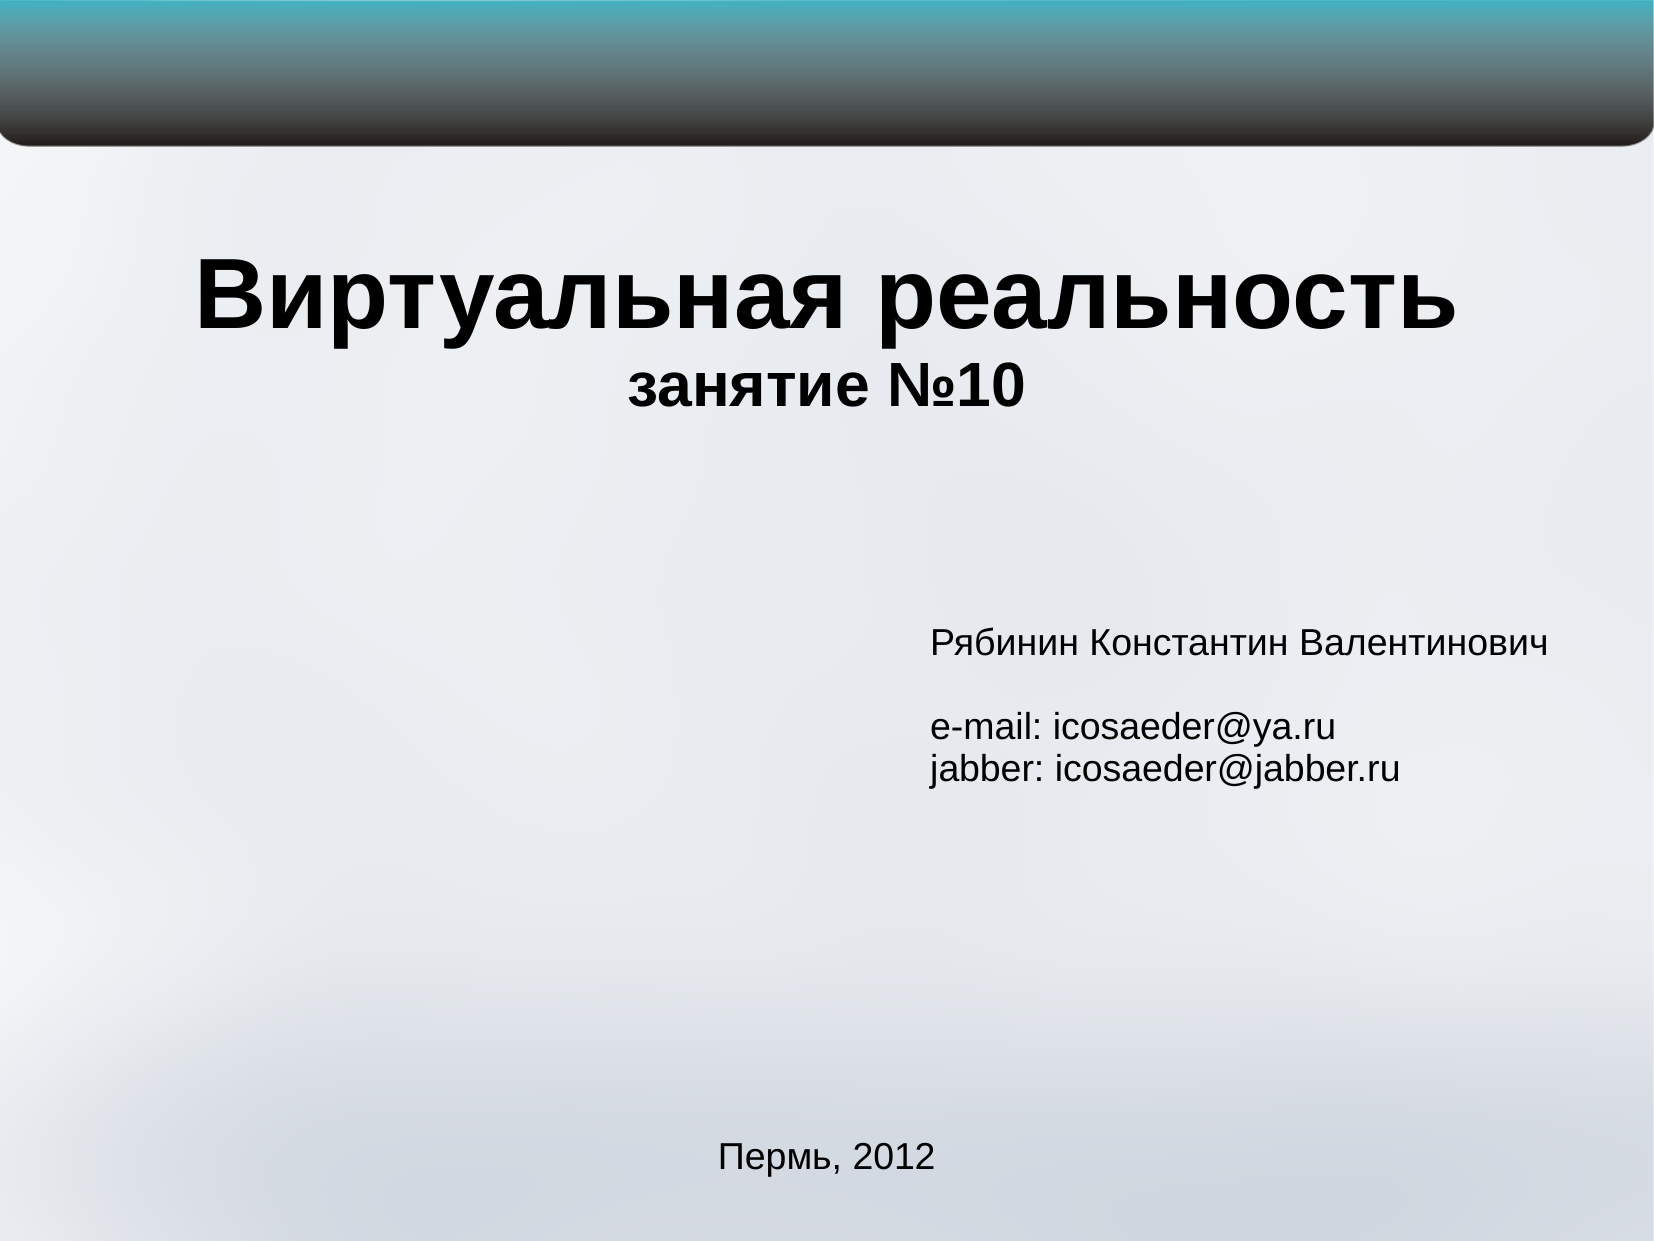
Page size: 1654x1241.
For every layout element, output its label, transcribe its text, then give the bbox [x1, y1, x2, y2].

text_box Пермь, 2012 [590, 1127, 1063, 1185]
text_box Рябинин Константин Валентинович e-mail: icosaeder@ya.ru jabber: icosaeder@jabber.ru [915, 614, 1595, 797]
text_box Виртуальная реальность занятие №10 [147, 230, 1506, 427]
picture [0, 0, 1654, 1241]
